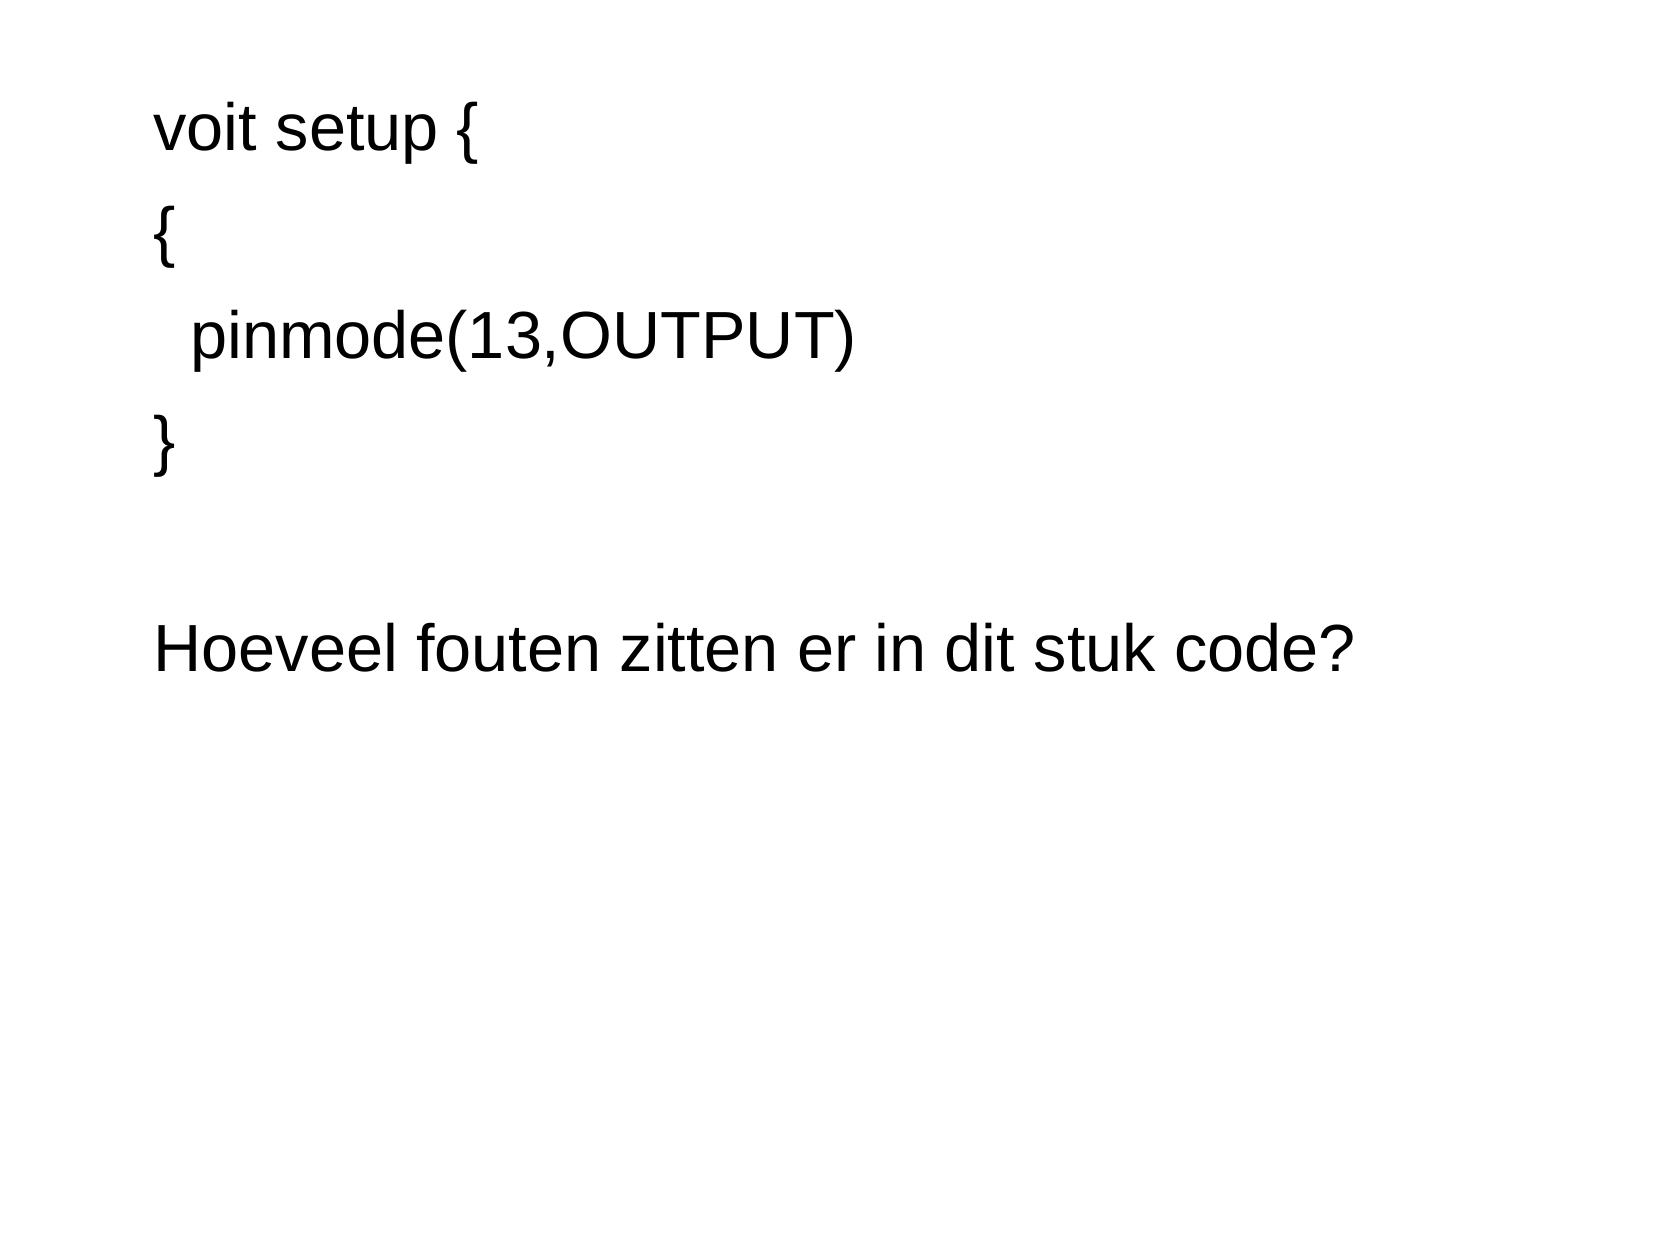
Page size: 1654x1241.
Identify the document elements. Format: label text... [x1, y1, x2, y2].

list voit setup { { pinmode(13,OUTPUT) } Hoeveel fouten zitten er in dit stuk code? [82, 90, 1571, 1186]
